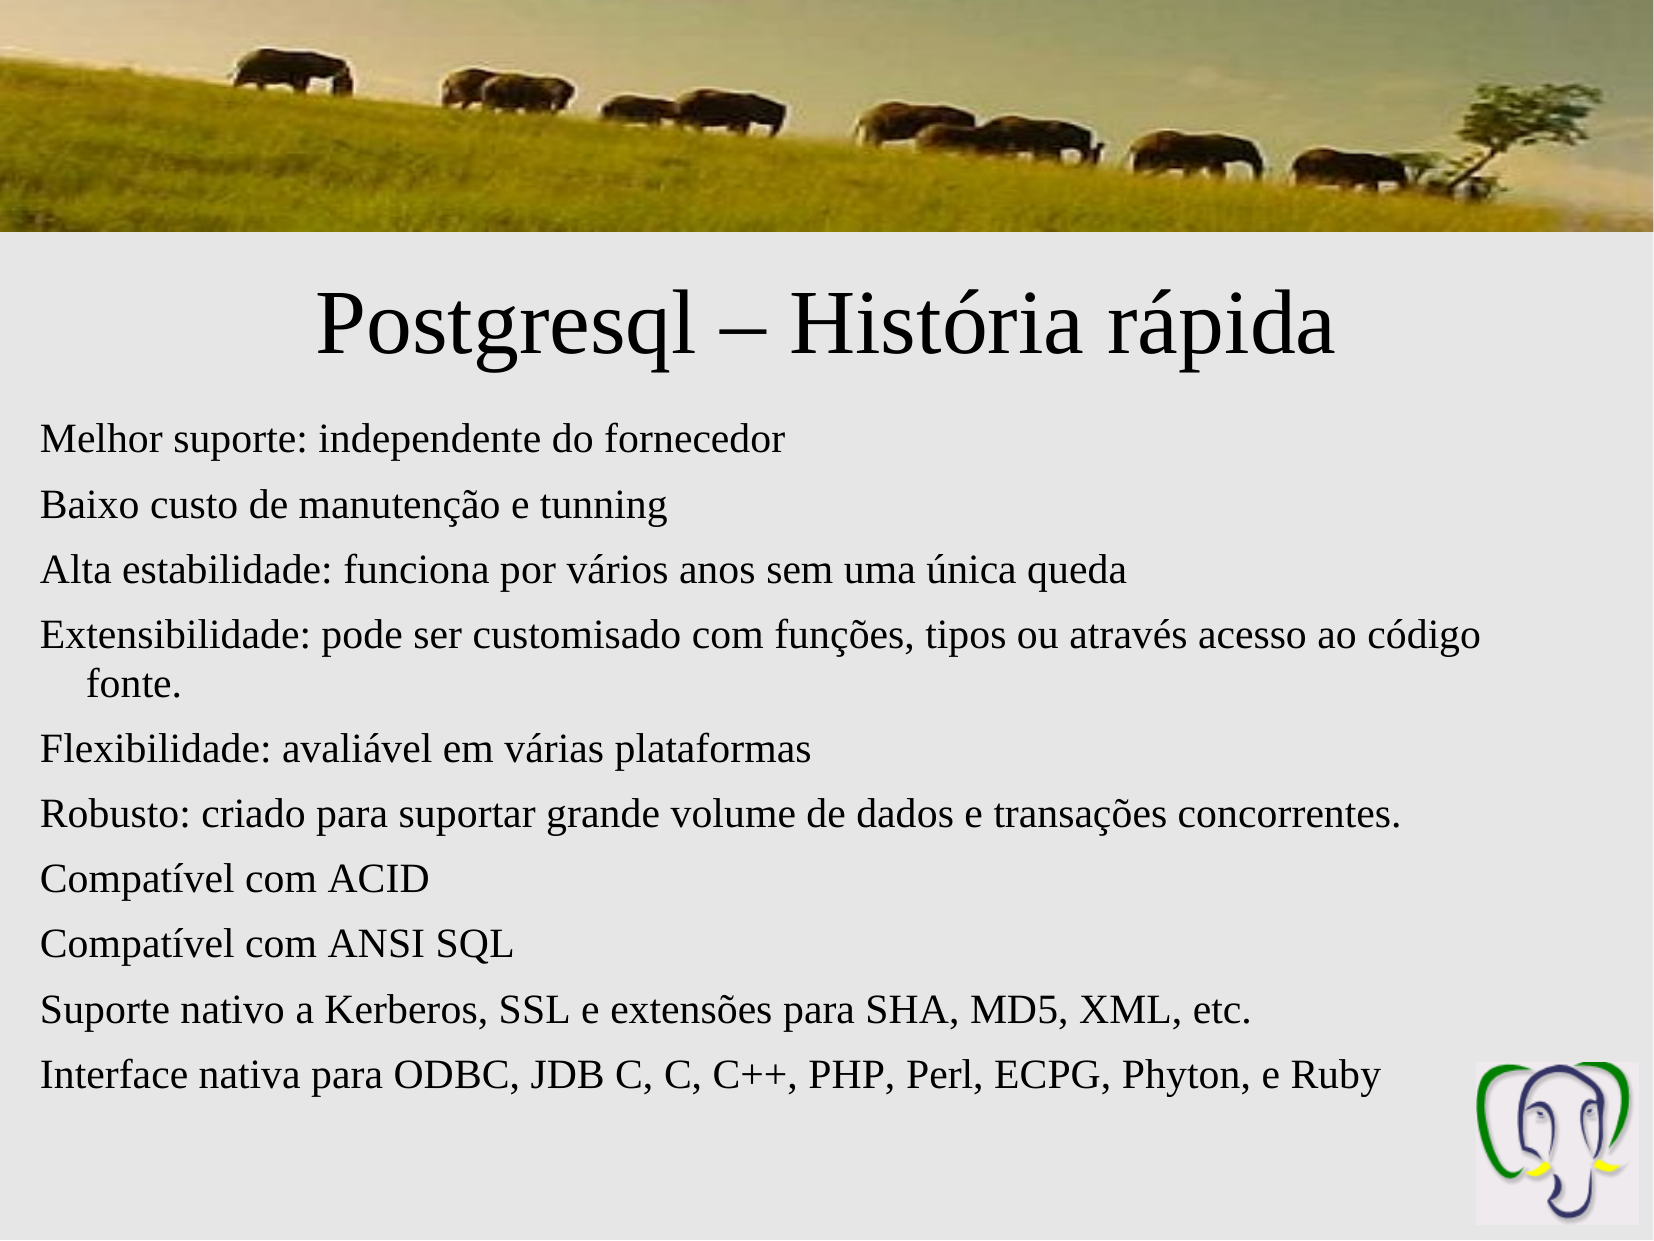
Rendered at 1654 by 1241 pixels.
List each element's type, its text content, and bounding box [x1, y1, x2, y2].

picture [0, 0, 1654, 232]
picture [1476, 1062, 1639, 1225]
title Postgresql – História rápida [29, 263, 1625, 377]
list Melhor suporte: independente do fornecedor Baixo custo de manutenção e tunning Alta estabilidade: funciona por vários anos sem uma única queda Extensibilidade: pode ser customisado com funções, tipos ou através acesso ao código fonte. Flexibilidade: avaliável em várias plataformas Robusto: criado para suportar grande volume de dados e transações concorrentes. Compatível com ACID Compatível com ANSI SQL Suporte nativo a Kerberos, SSL e extensões para SHA, MD5, XML, etc. Interface nativa para ODBC, JDB C, C, C++, PHP, Perl, ECPG, Phyton, e Ruby [29, 413, 1524, 1227]
